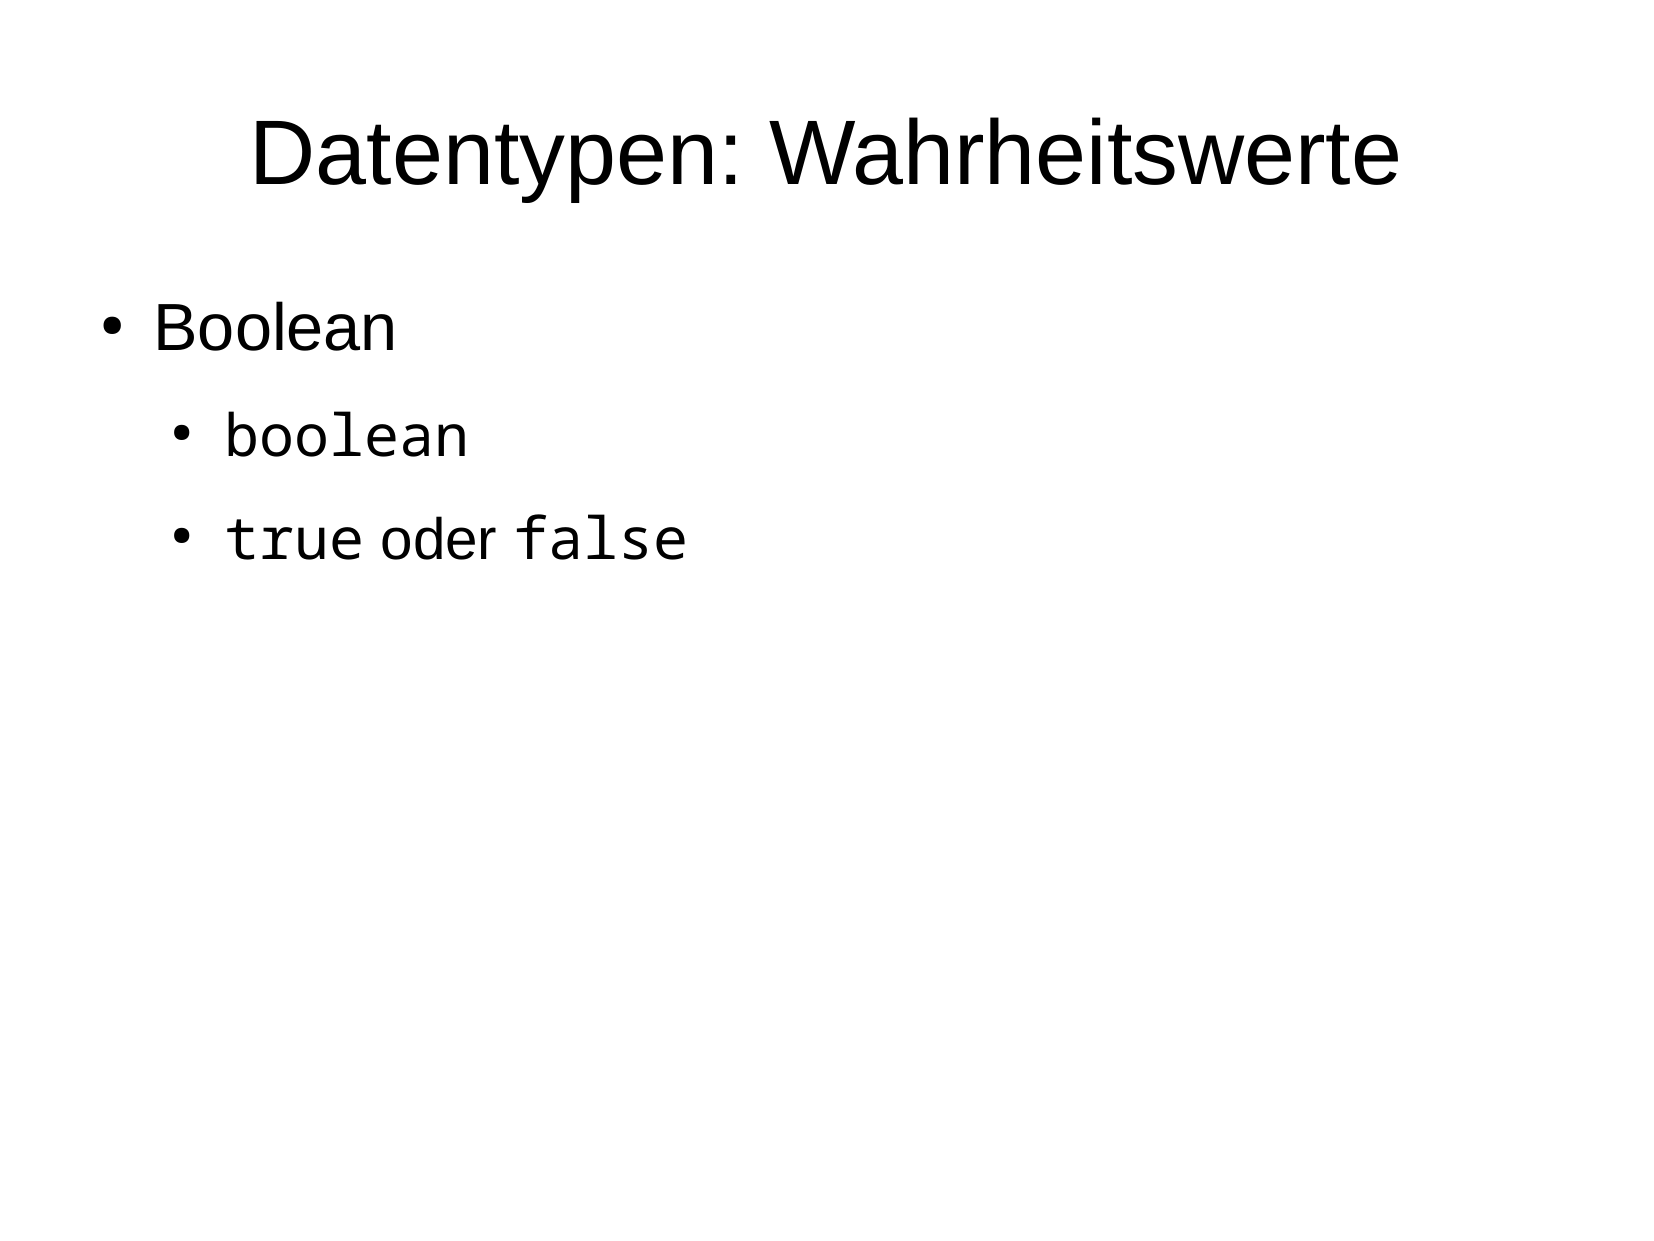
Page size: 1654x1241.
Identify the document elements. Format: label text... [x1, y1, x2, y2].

title Datentypen: Wahrheitswerte [82, 49, 1571, 257]
list Boolean boolean true oder false [82, 290, 1571, 1109]
